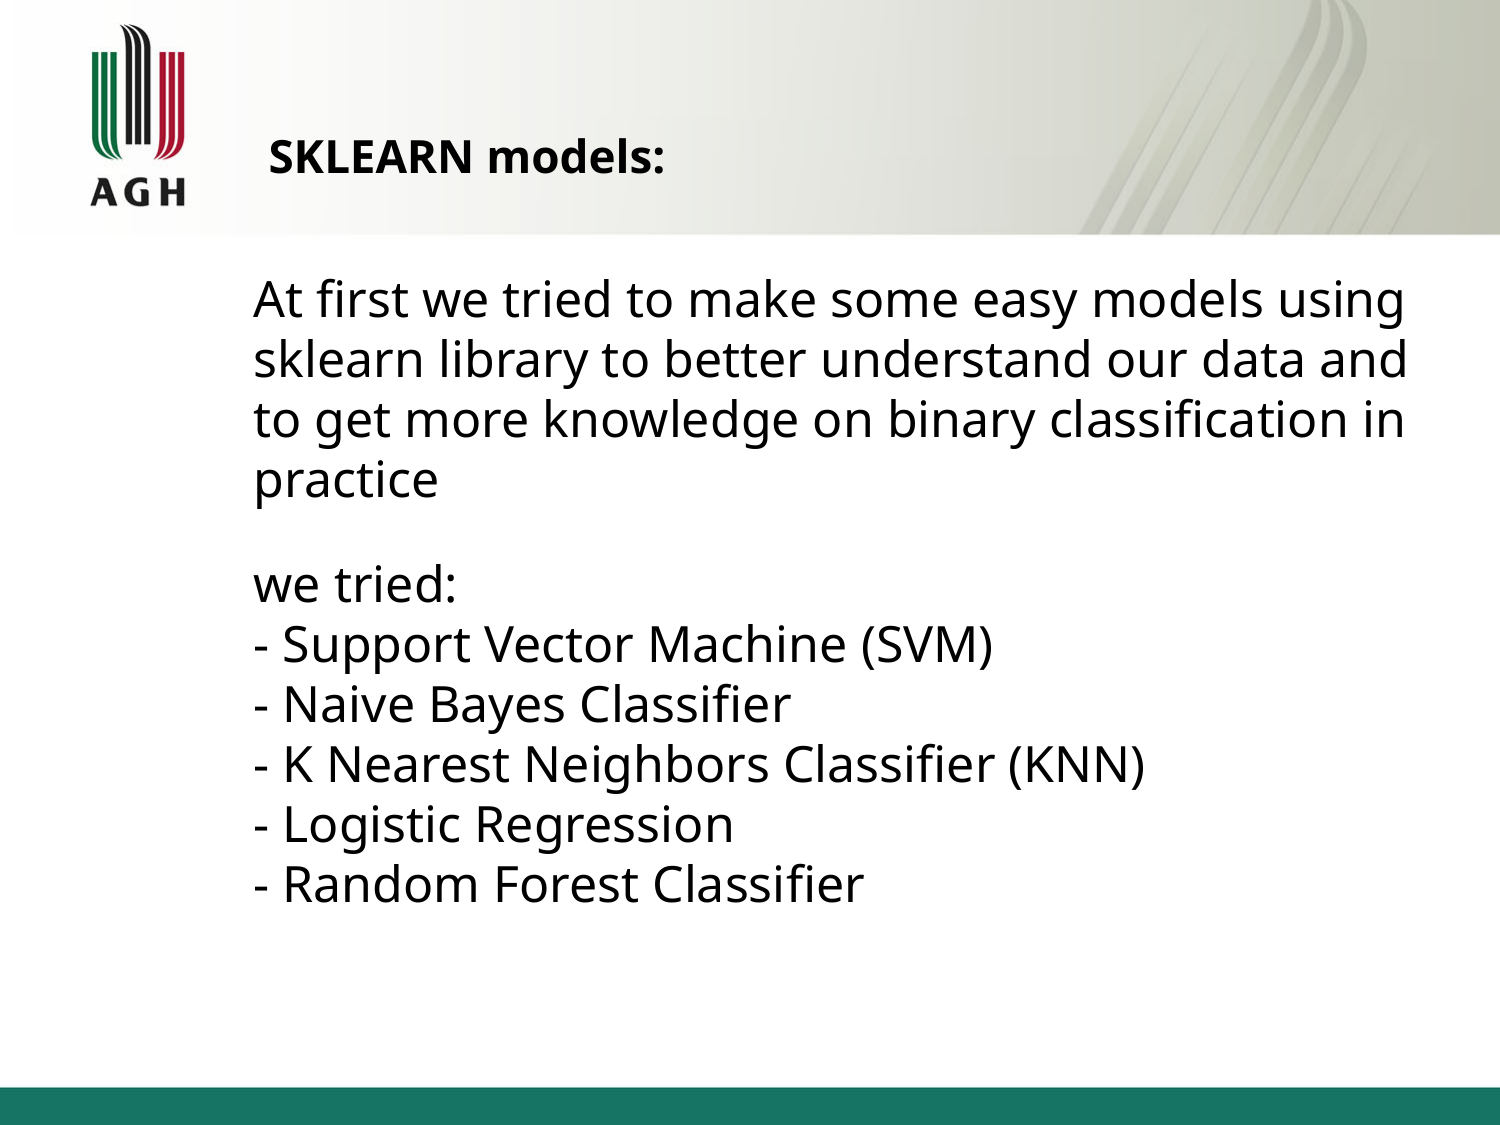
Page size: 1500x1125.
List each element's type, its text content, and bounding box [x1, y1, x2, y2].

text_box At first we tried to make some easy models using sklearn library to better understand our data and to get more knowledge on binary classification in practice we tried: - Support Vector Machine (SVM) - Naive Bayes Classifier - K Nearest Neighbors Classifier (KNN) - Logistic Regression - Random Forest Classifier [253, 267, 1425, 913]
text_box SKLEARN models: [253, 119, 1425, 191]
picture [0, 0, 1500, 1125]
